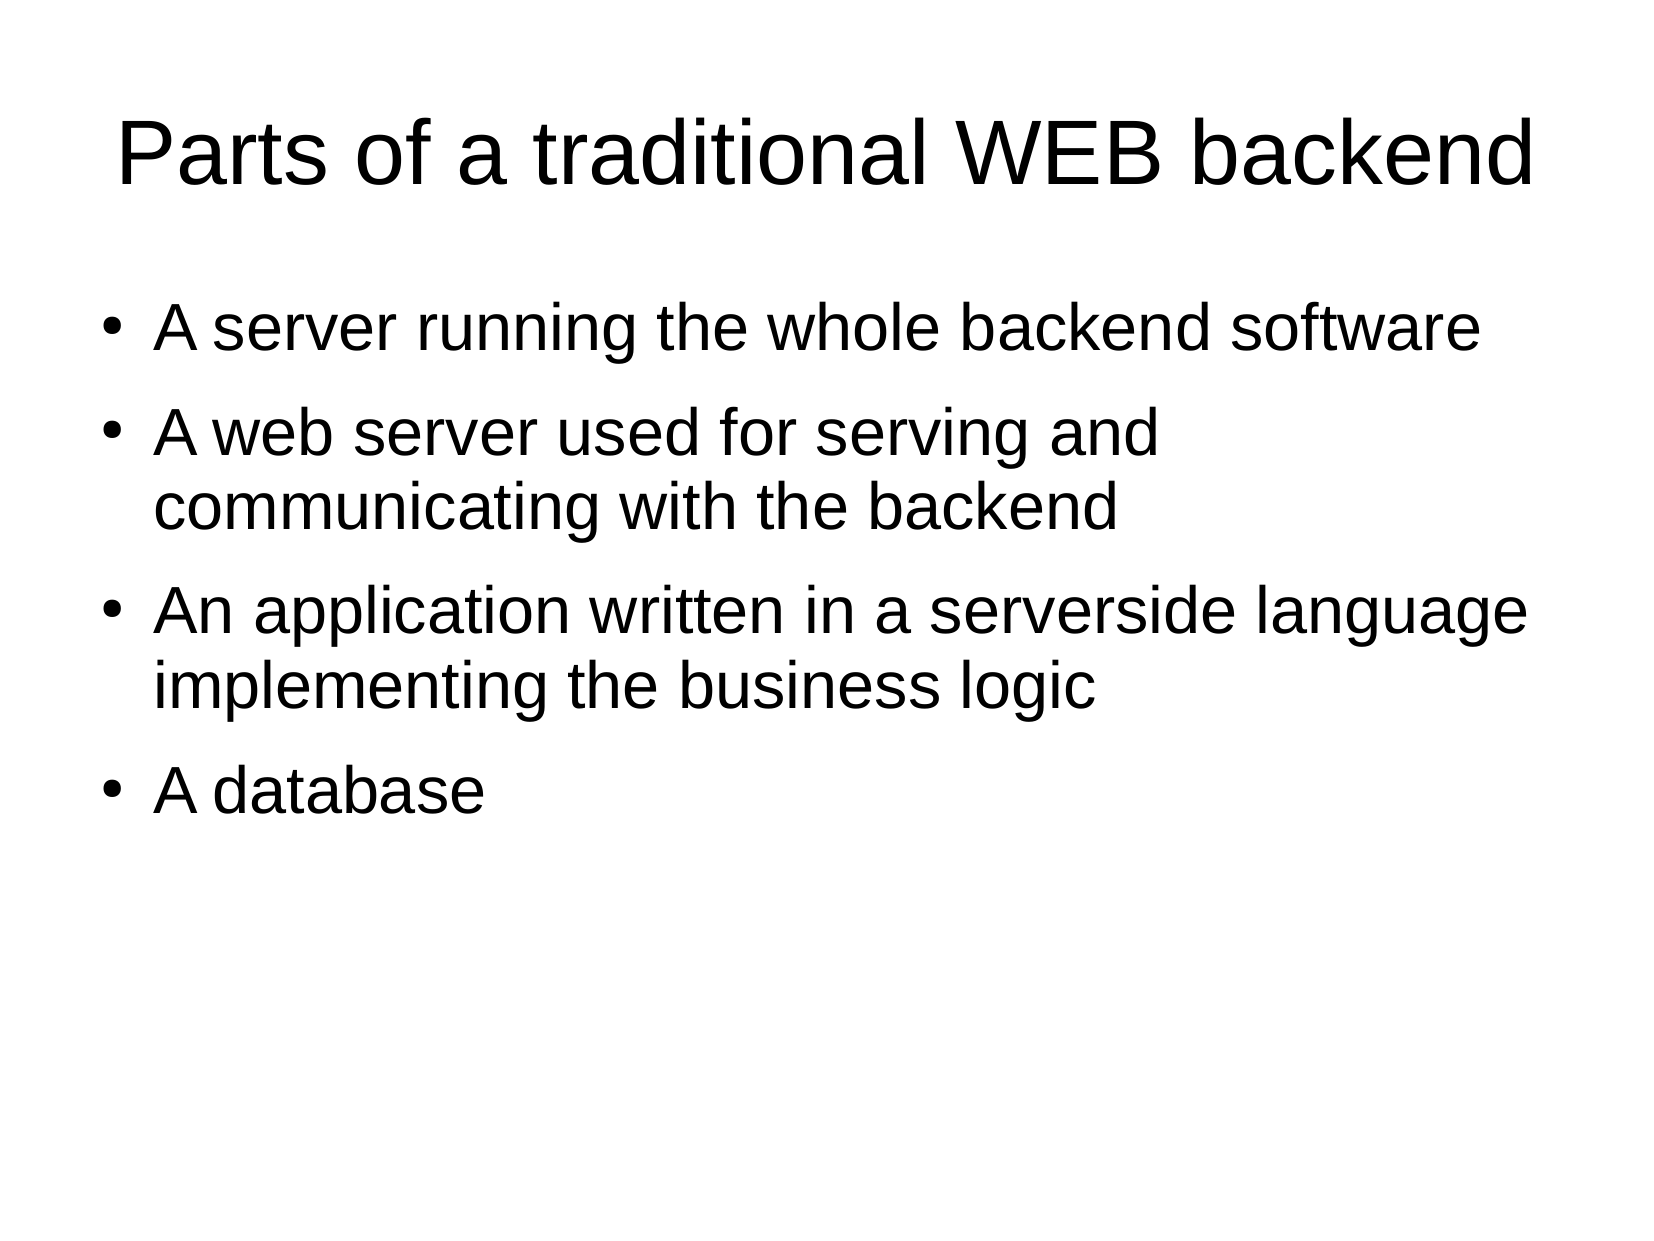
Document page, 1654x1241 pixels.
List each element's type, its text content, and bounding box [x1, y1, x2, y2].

list A server running the whole backend software A web server used for serving and communicating with the backend An application written in a serverside language implementing the business logic A database [82, 290, 1571, 1010]
title Parts of a traditional WEB backend [82, 49, 1571, 257]
